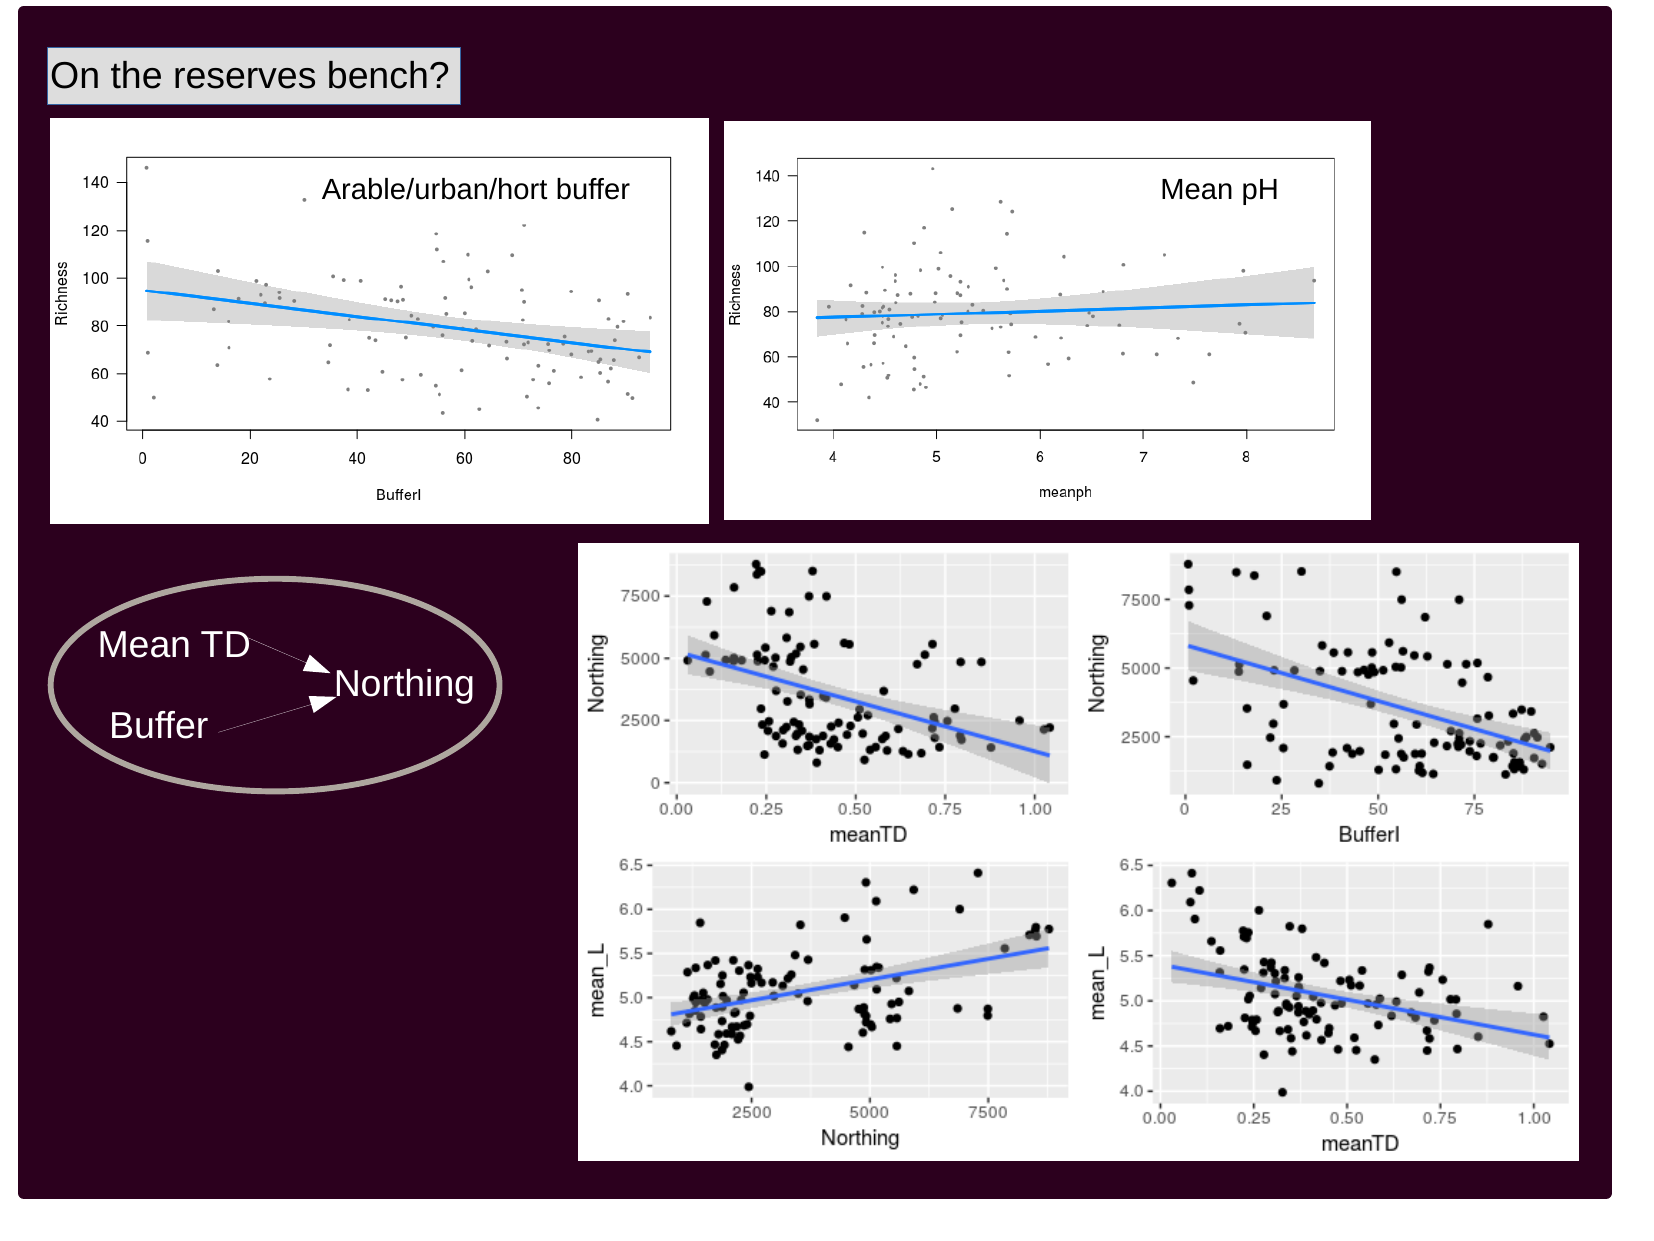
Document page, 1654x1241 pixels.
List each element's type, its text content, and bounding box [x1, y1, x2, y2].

text_box Northing [318, 655, 496, 721]
text_box Buffer [94, 696, 237, 754]
picture [578, 543, 1579, 1161]
text_box [23, 11, 1607, 1193]
text_box Arable/urban/hort buffer [307, 165, 650, 225]
picture [50, 118, 709, 524]
text_box Mean TD [82, 616, 296, 674]
text_box On the reserves bench? [35, 47, 650, 105]
text_box Mean pH [1145, 165, 1300, 225]
picture [724, 121, 1371, 520]
text_box Mean TD [82, 616, 96, 626]
